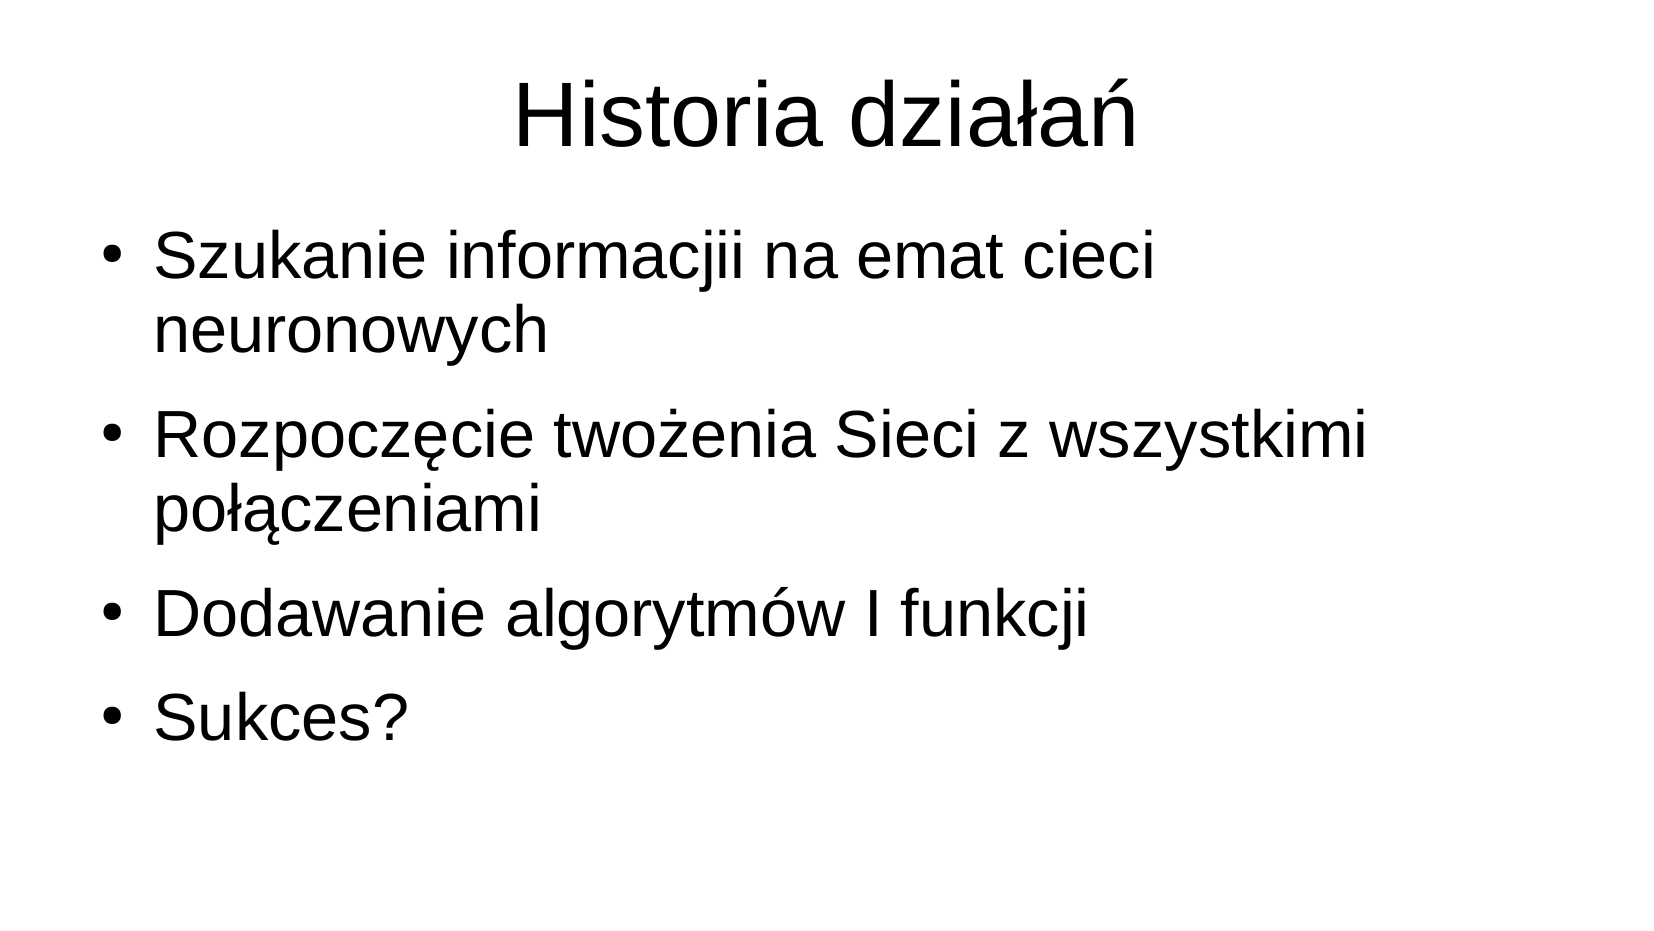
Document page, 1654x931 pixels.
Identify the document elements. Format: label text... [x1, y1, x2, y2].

list Szukanie informacjii na emat cieci neuronowych Rozpoczęcie twożenia Sieci z wszystkimi połączeniami Dodawanie algorytmów I funkcji Sukces? [82, 217, 1571, 758]
title Historia działań [82, 37, 1571, 193]
